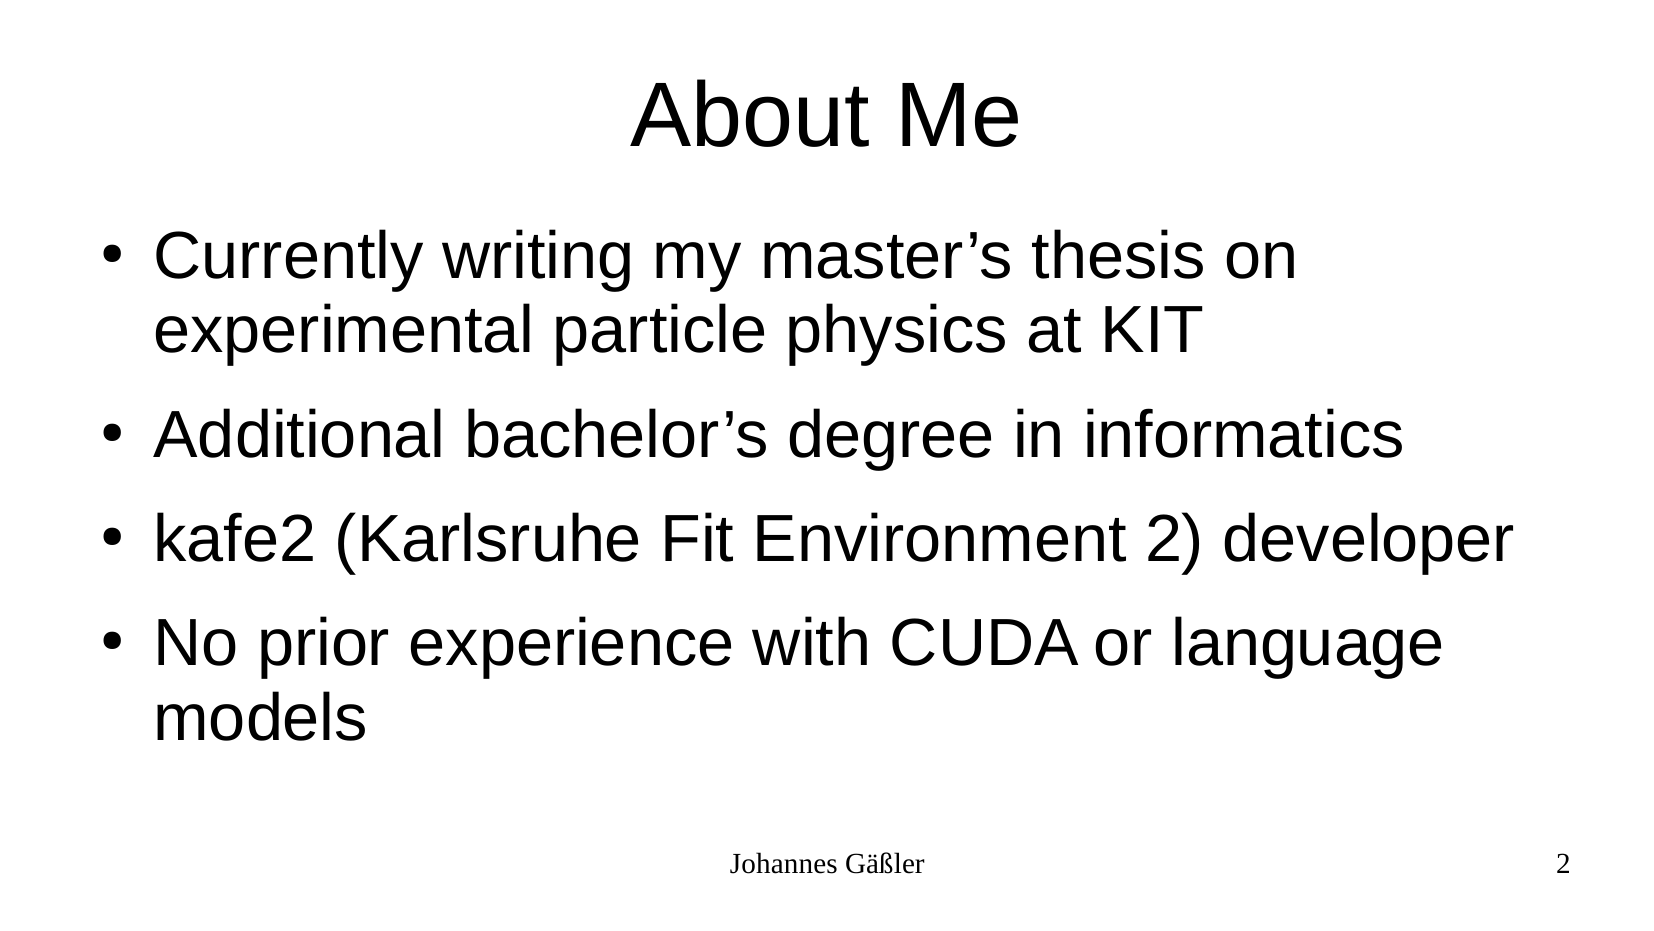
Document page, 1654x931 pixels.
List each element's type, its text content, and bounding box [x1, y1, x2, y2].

list Currently writing my master’s thesis on experimental particle physics at KIT Additional bachelor’s degree in informatics kafe2 (Karlsruhe Fit Environment 2) developer No prior experience with CUDA or language models [82, 217, 1571, 758]
title About Me [82, 37, 1571, 193]
